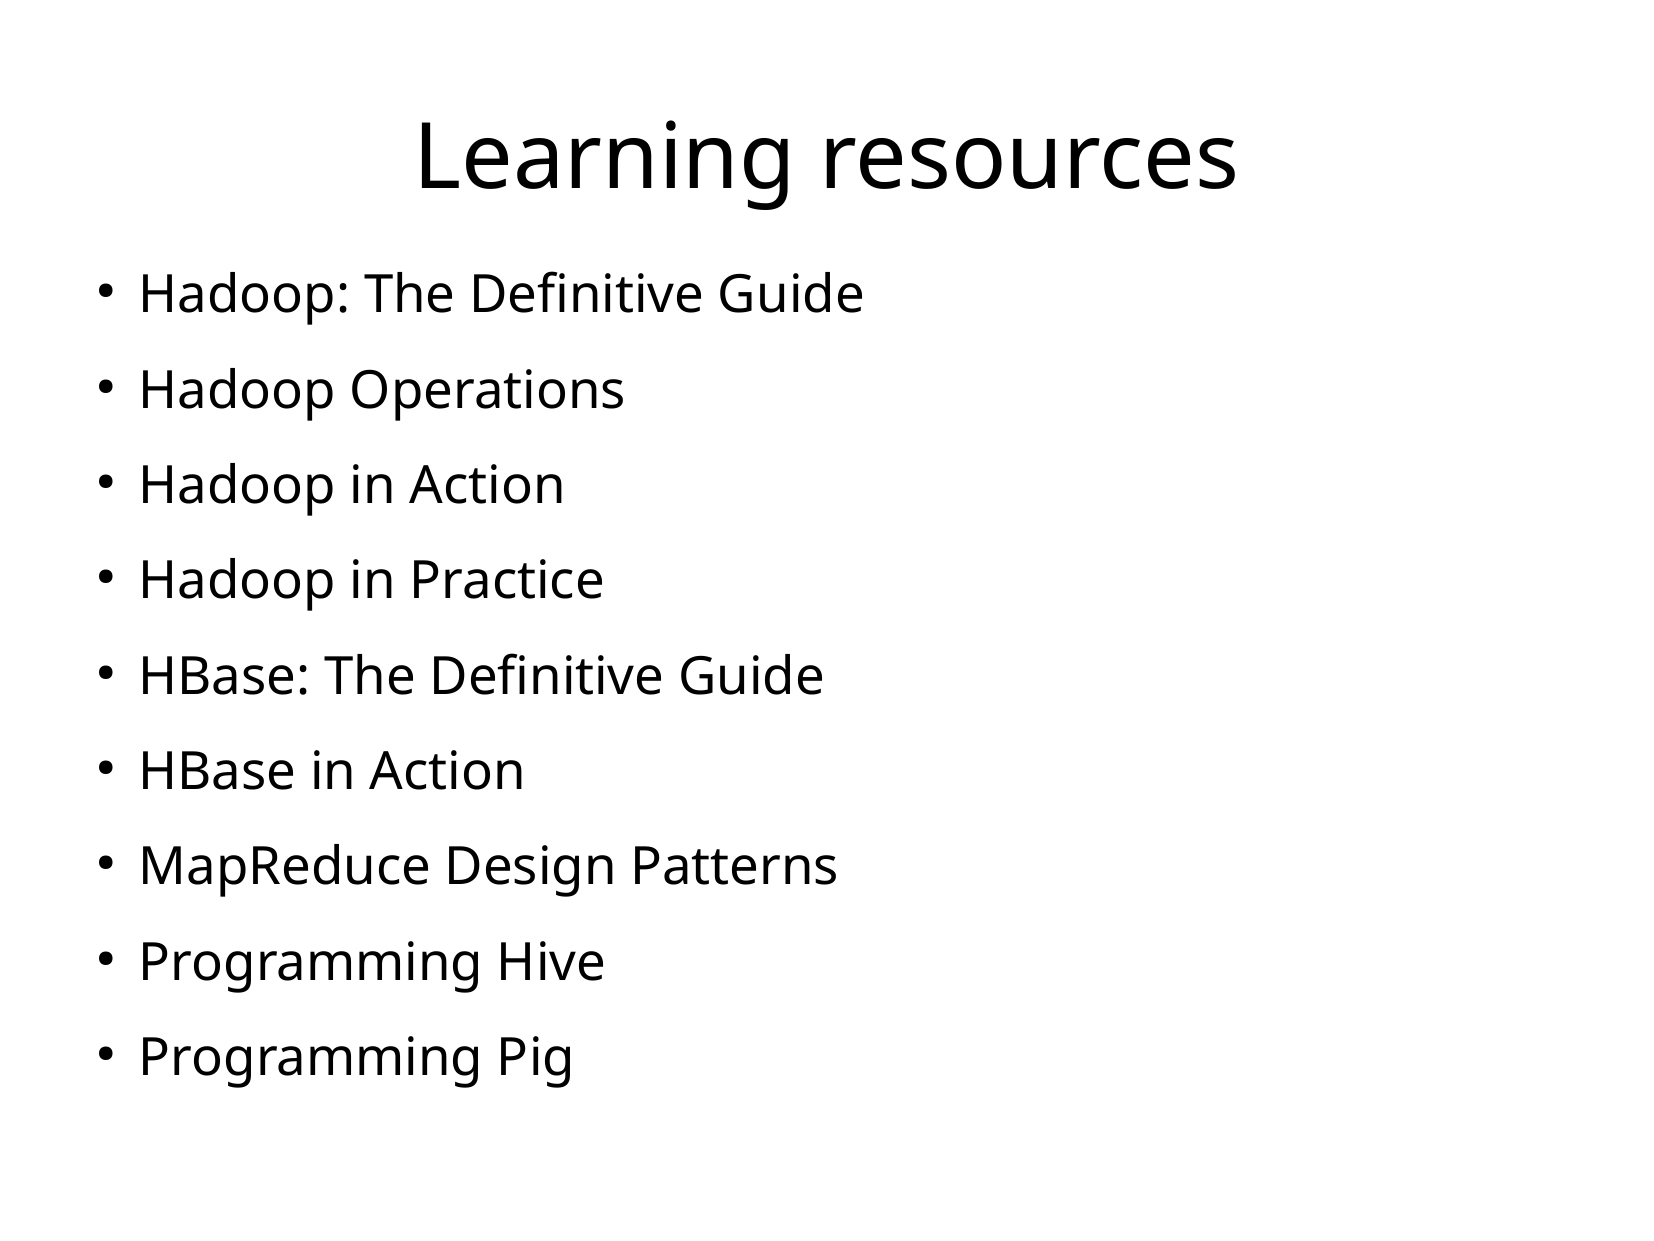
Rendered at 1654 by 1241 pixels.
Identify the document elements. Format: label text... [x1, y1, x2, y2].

list Hadoop: The Definitive Guide Hadoop Operations Hadoop in Action Hadoop in Practice HBase: The Definitive Guide HBase in Action MapReduce Design Patterns Programming Hive Programming Pig [82, 256, 1538, 1096]
title Learning resources [82, 49, 1571, 257]
